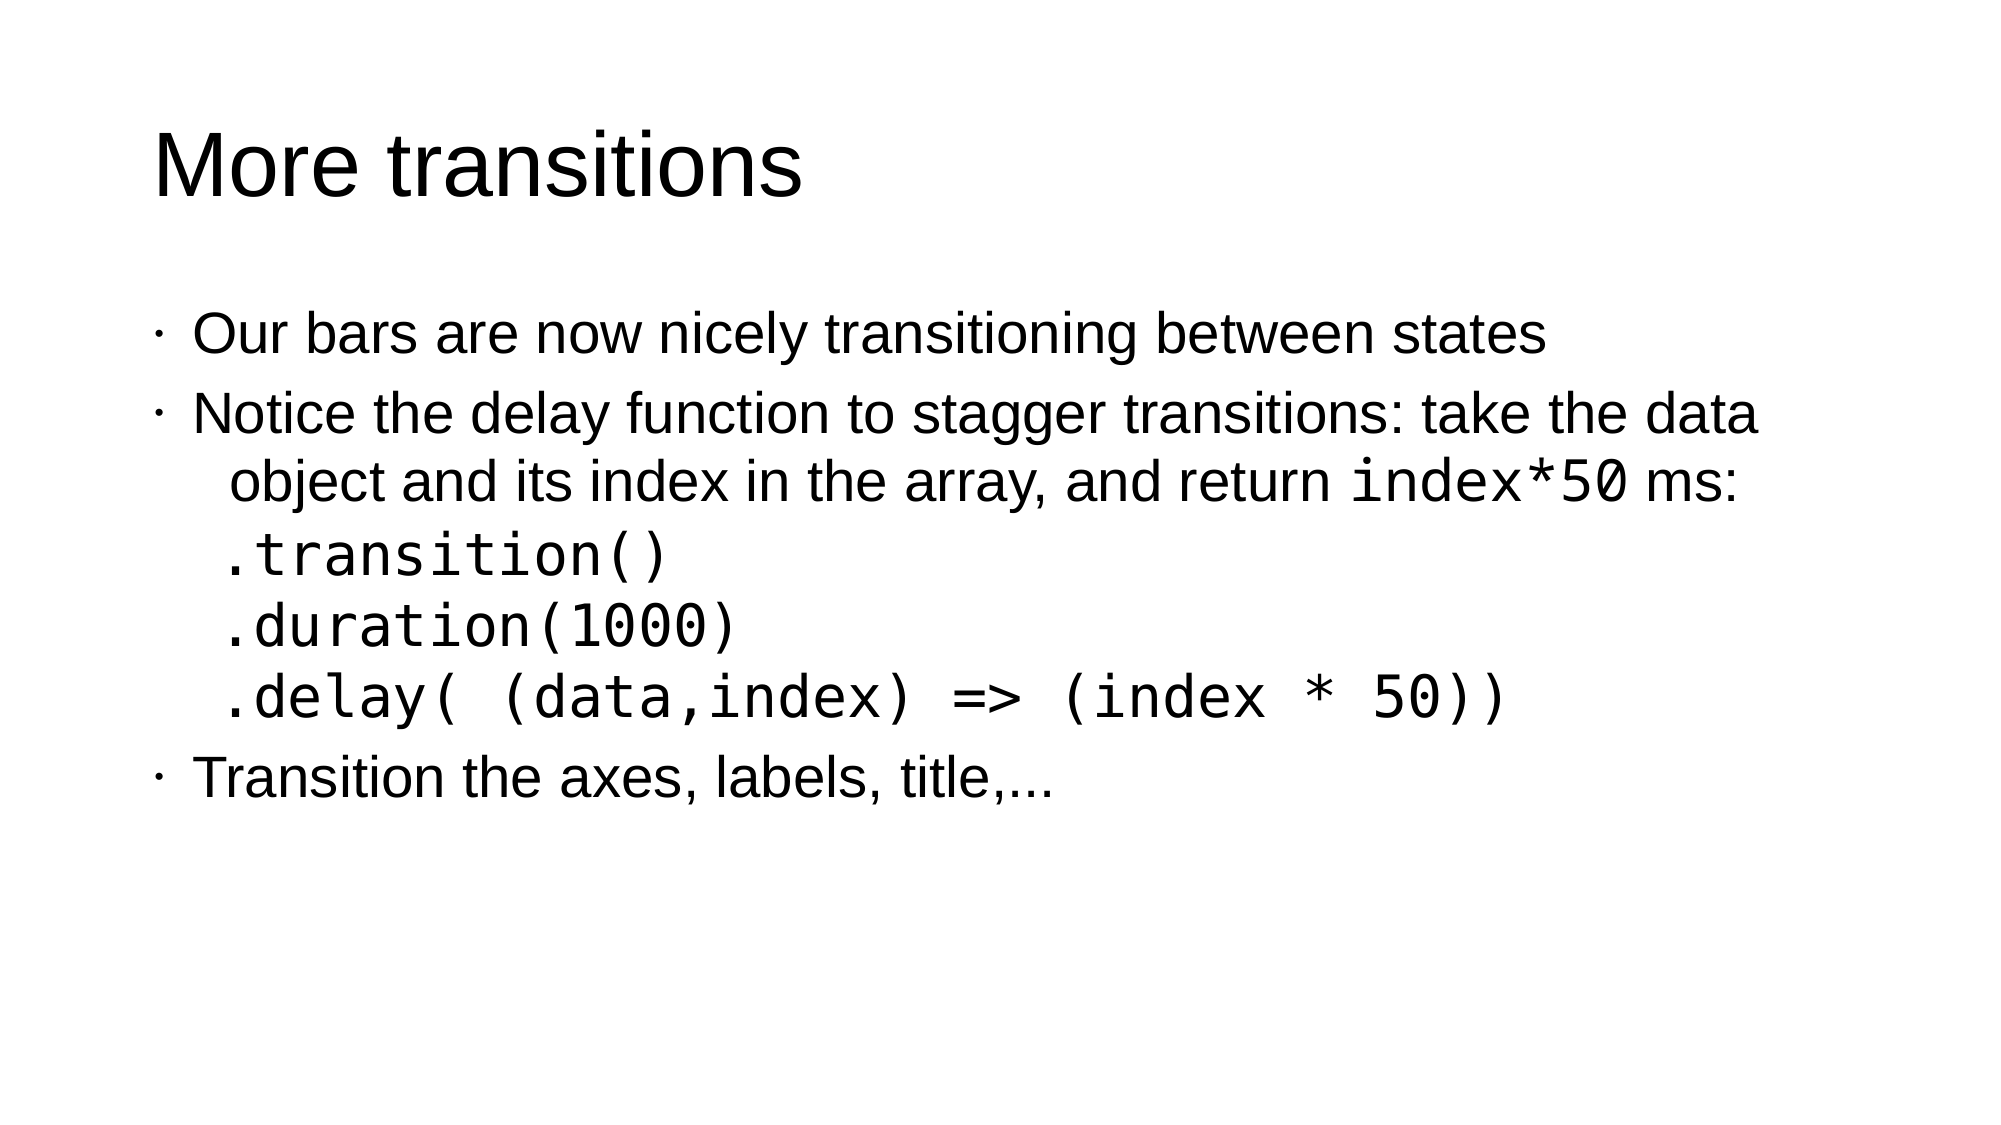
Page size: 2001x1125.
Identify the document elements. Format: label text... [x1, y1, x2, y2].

title More transitions [137, 59, 1863, 278]
list Our bars are now nicely transitioning between states Notice the delay function to stagger transitions: take the data object and its index in the array, and return index*50 ms: .transition() .duration(1000) .delay( (data,index) => (index * 50)) Transition the axes, labels, title,... [137, 299, 1863, 1014]
